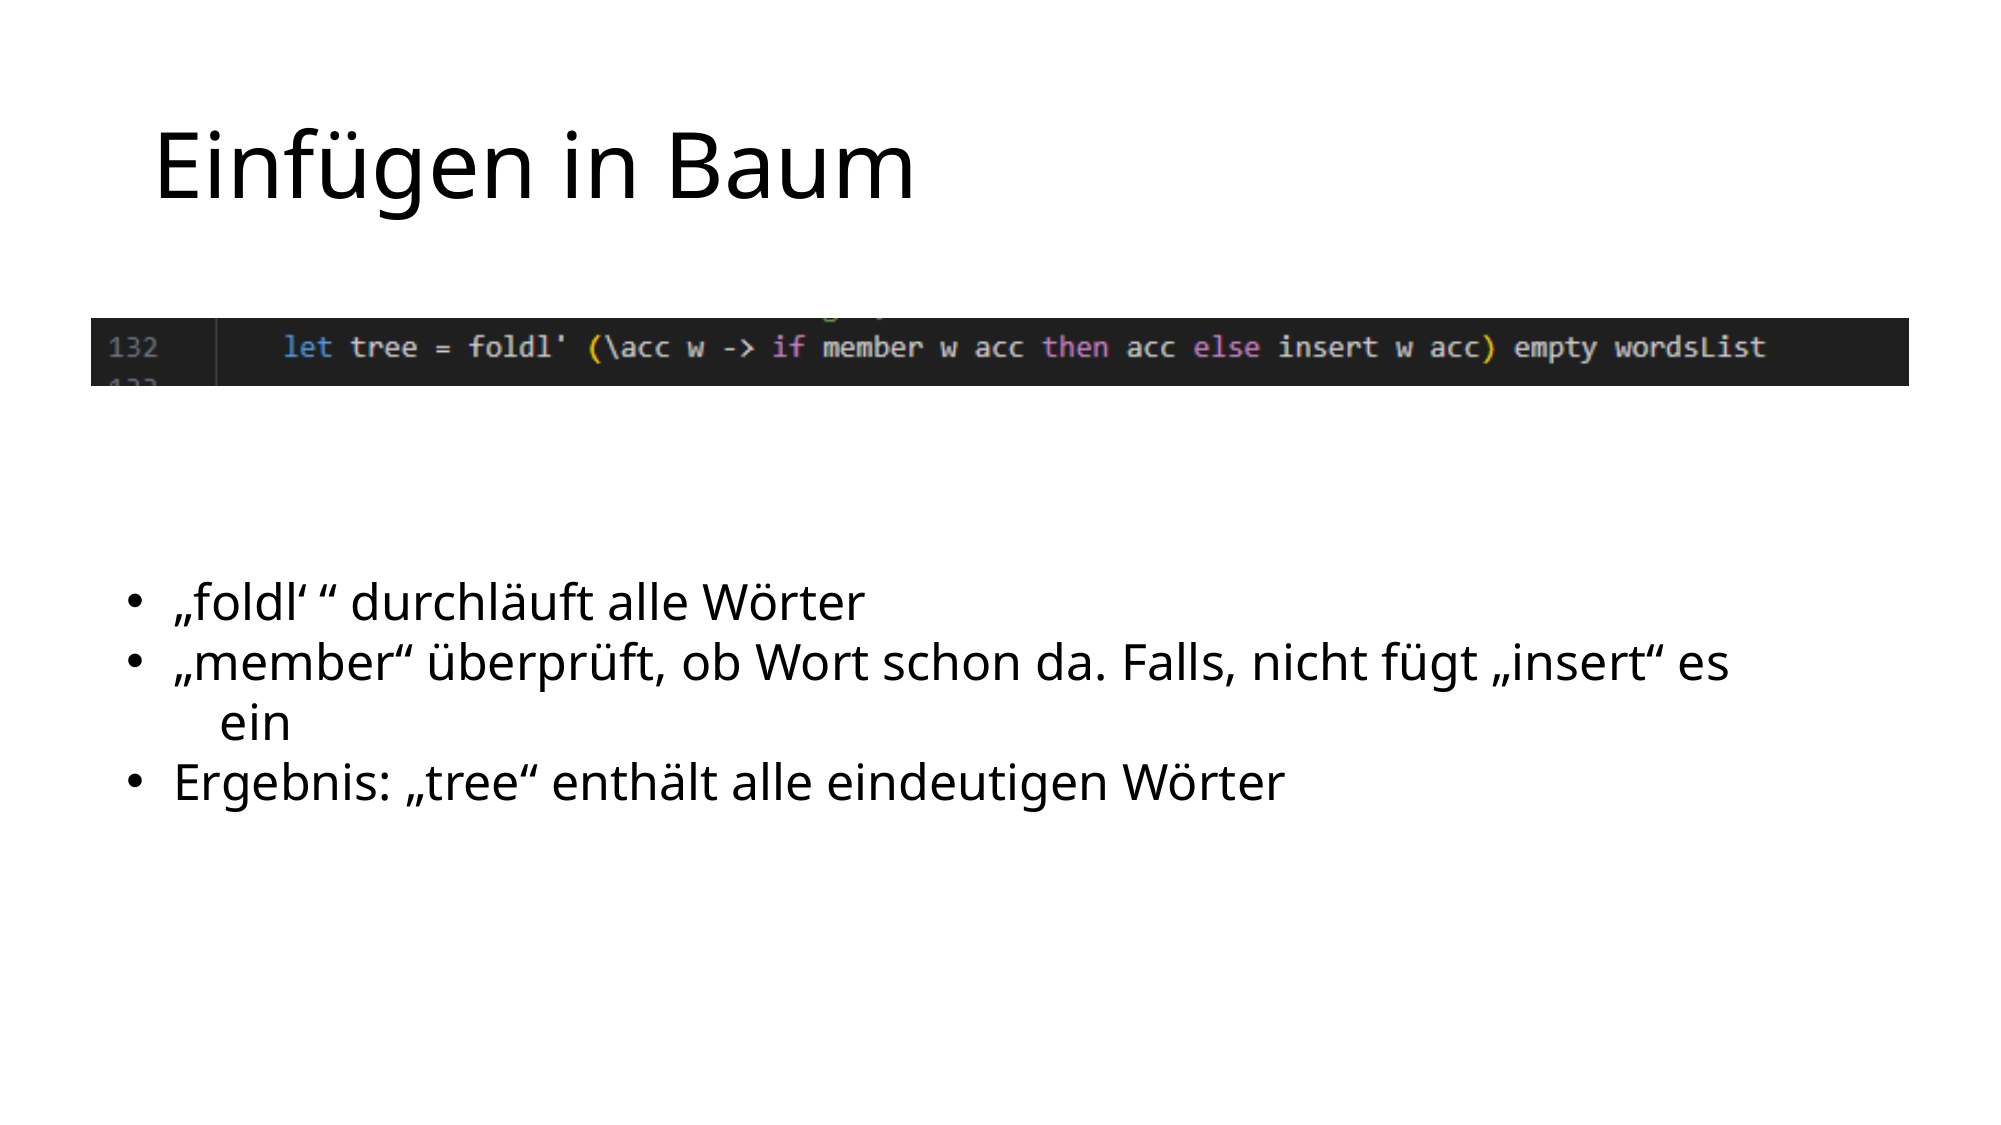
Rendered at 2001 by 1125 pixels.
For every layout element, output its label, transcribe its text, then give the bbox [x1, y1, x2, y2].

picture [91, 318, 1909, 386]
title Einfügen in Baum [137, 59, 1863, 278]
text_box „foldl‘ “ durchläuft alle Wörter „member“ überprüft, ob Wort schon da. Falls, nicht fügt „insert“ es ein Ergebnis: „tree“ enthält alle eindeutigen Wörter [111, 562, 1762, 760]
